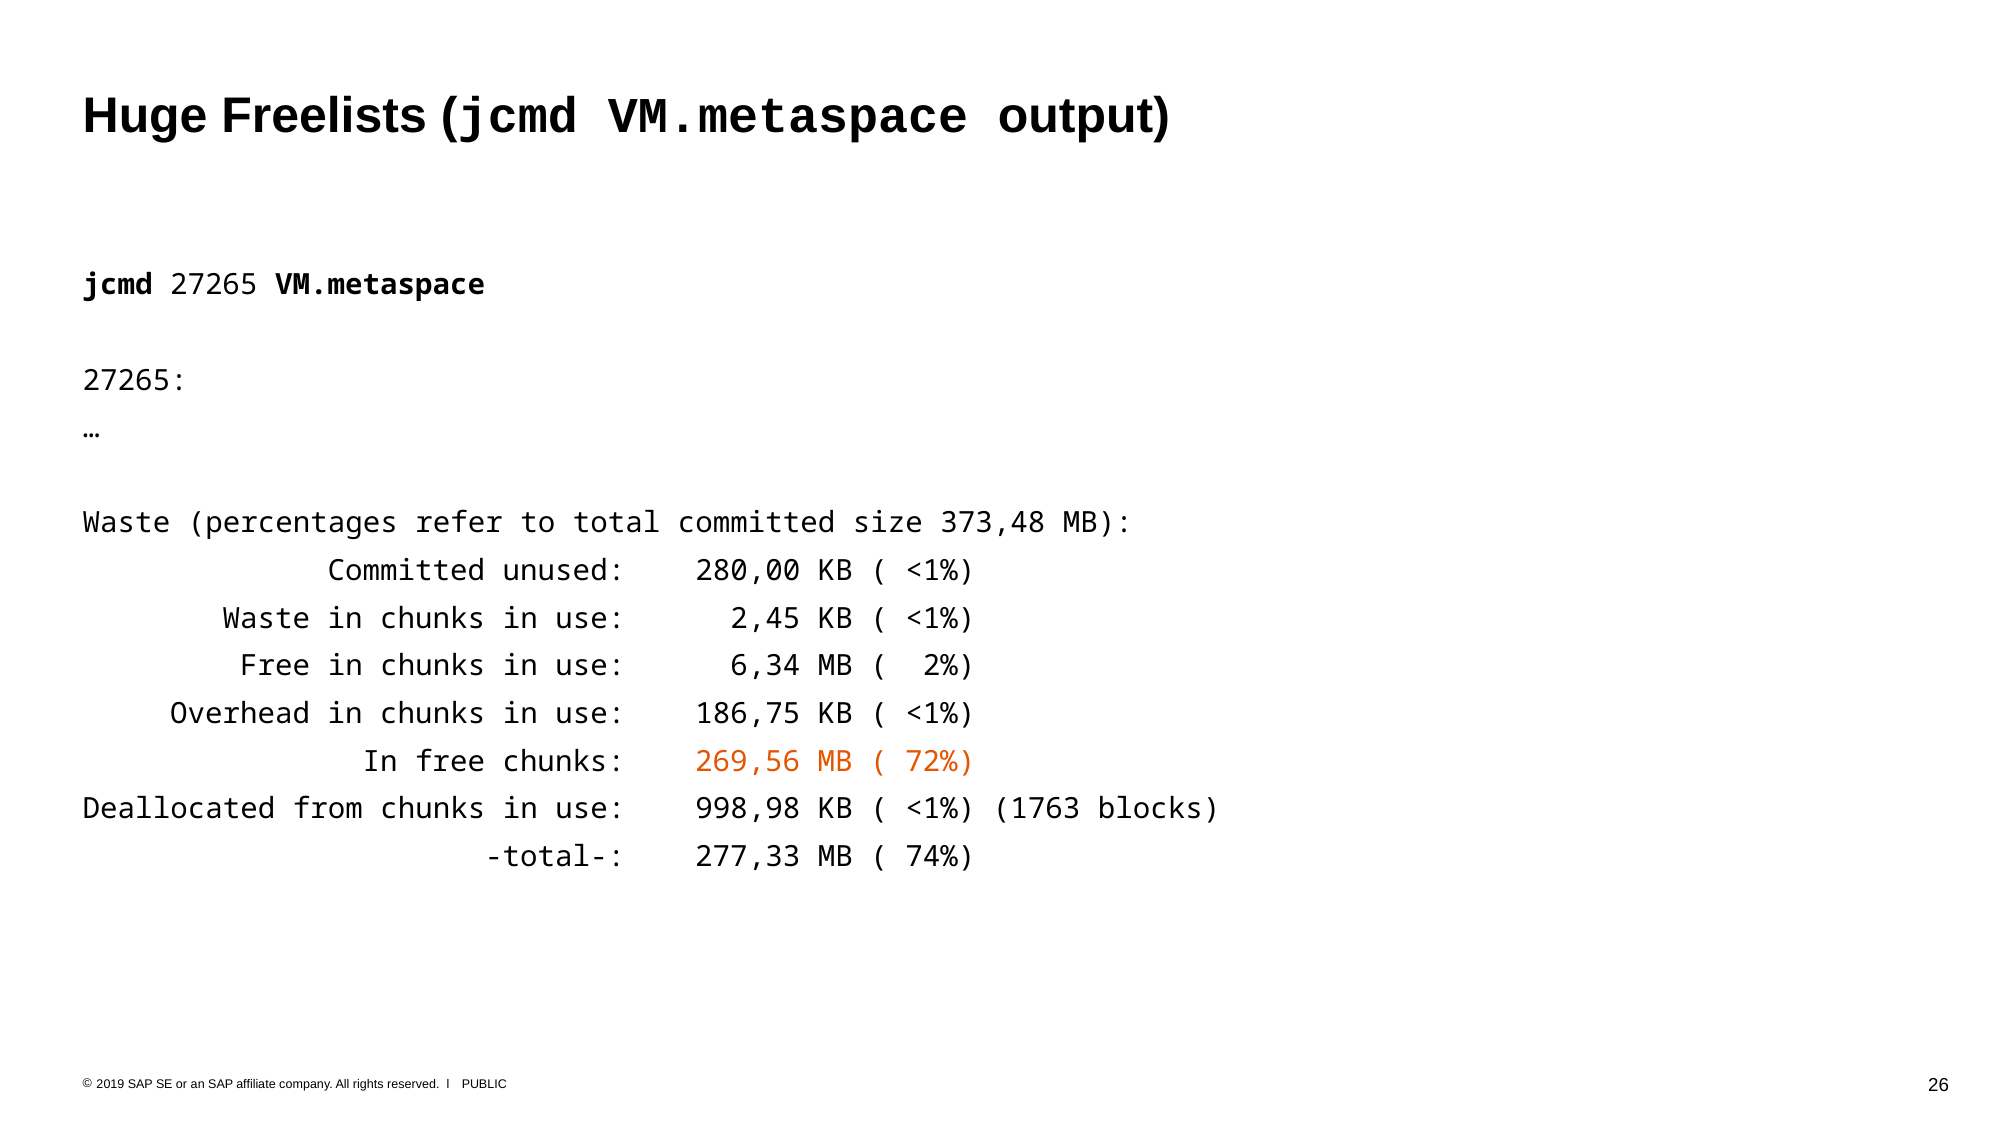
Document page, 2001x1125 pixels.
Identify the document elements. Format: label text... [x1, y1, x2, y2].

list jcmd 27265 VM.metaspace 27265: … Waste (percentages refer to total committed size 373,48 MB): Committed unused: 280,00 KB ( <1%) Waste in chunks in use: 2,45 KB ( <1%) Free in chunks in use: 6,34 MB ( 2%) Overhead in chunks in use: 186,75 KB ( <1%) In free chunks: 269,56 MB ( 72%) Deallocated from chunks in use: 998,98 KB ( <1%) (1763 blocks) -total-: 277,33 MB ( 74%) [82, 265, 1918, 1040]
title Huge Freelists (jcmd VM.metaspace output) [82, 82, 1918, 144]
